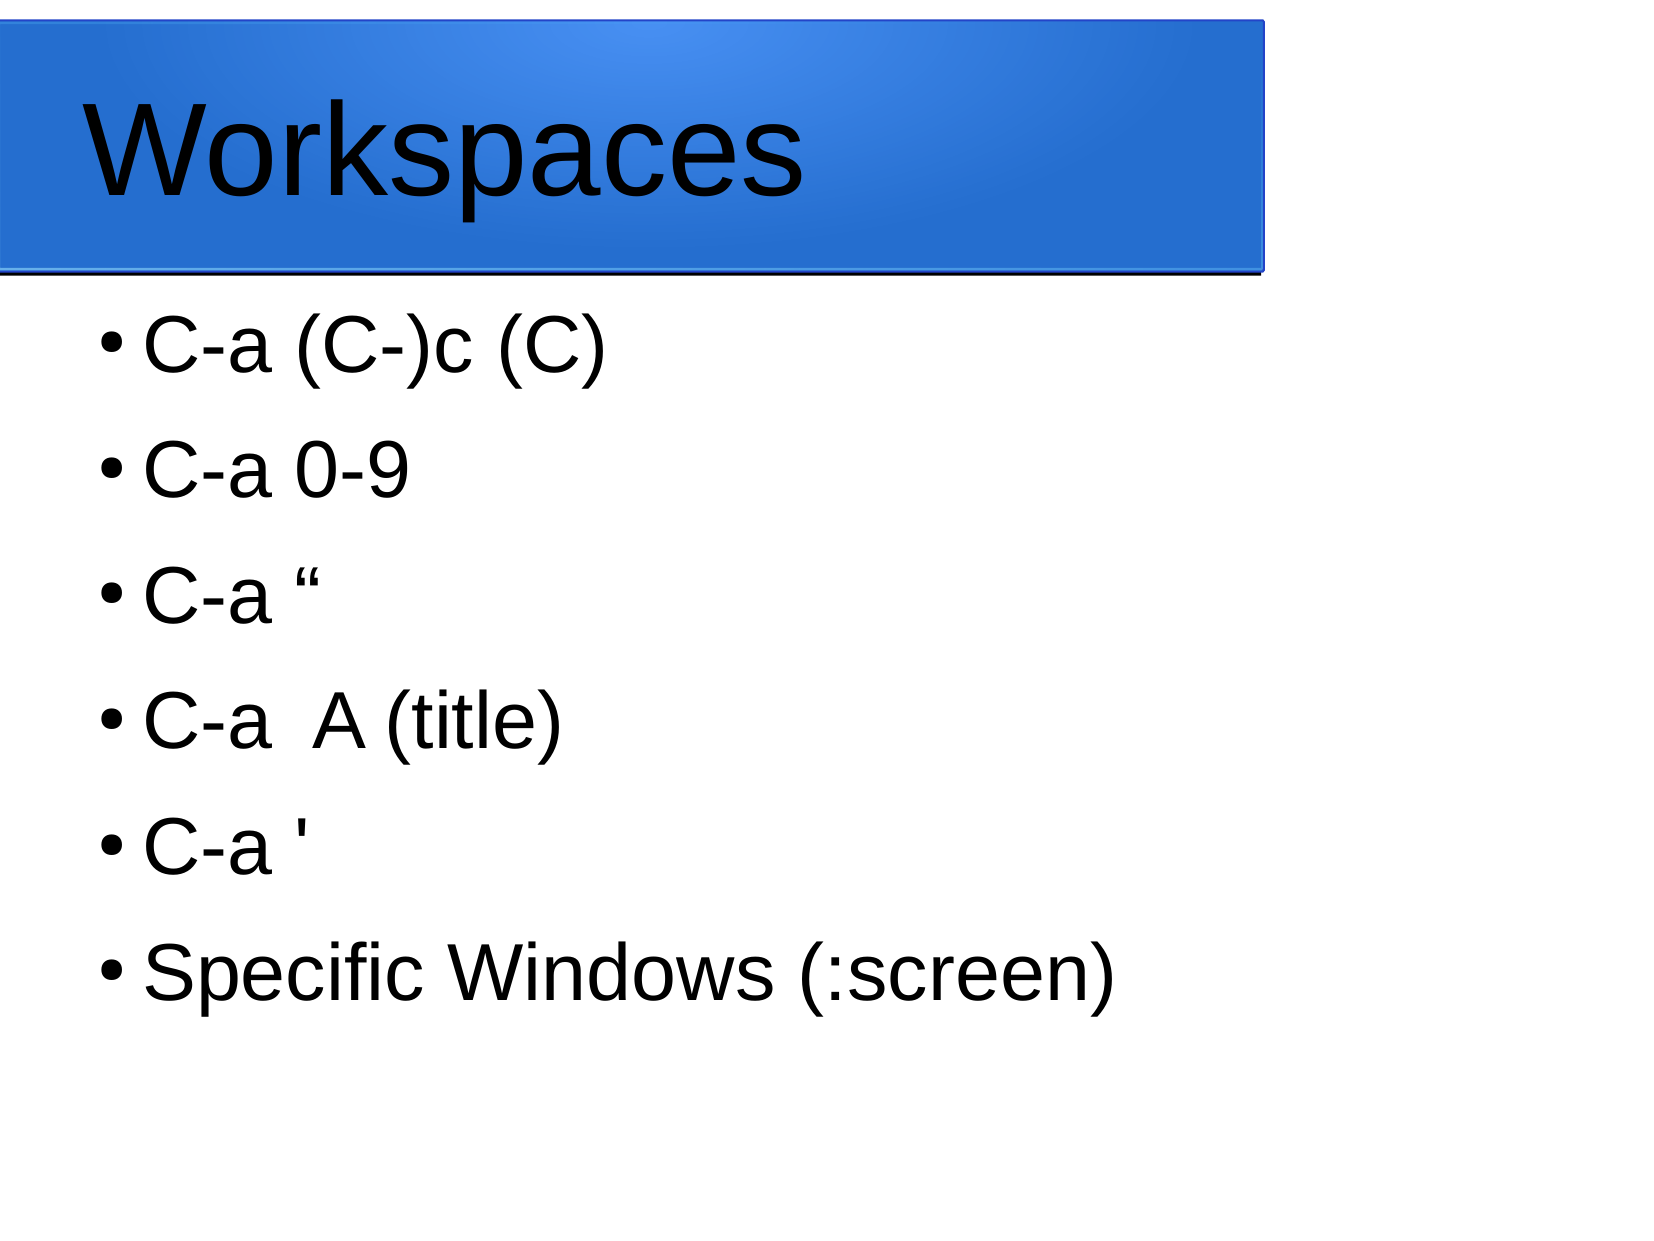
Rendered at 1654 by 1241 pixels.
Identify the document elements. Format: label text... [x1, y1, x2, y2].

title Workspaces [82, 47, 1235, 252]
list C-a (C-)c (C) C-a 0-9 C-a “ C-a A (title) C-a ' Specific Windows (:screen) [82, 299, 1571, 1019]
